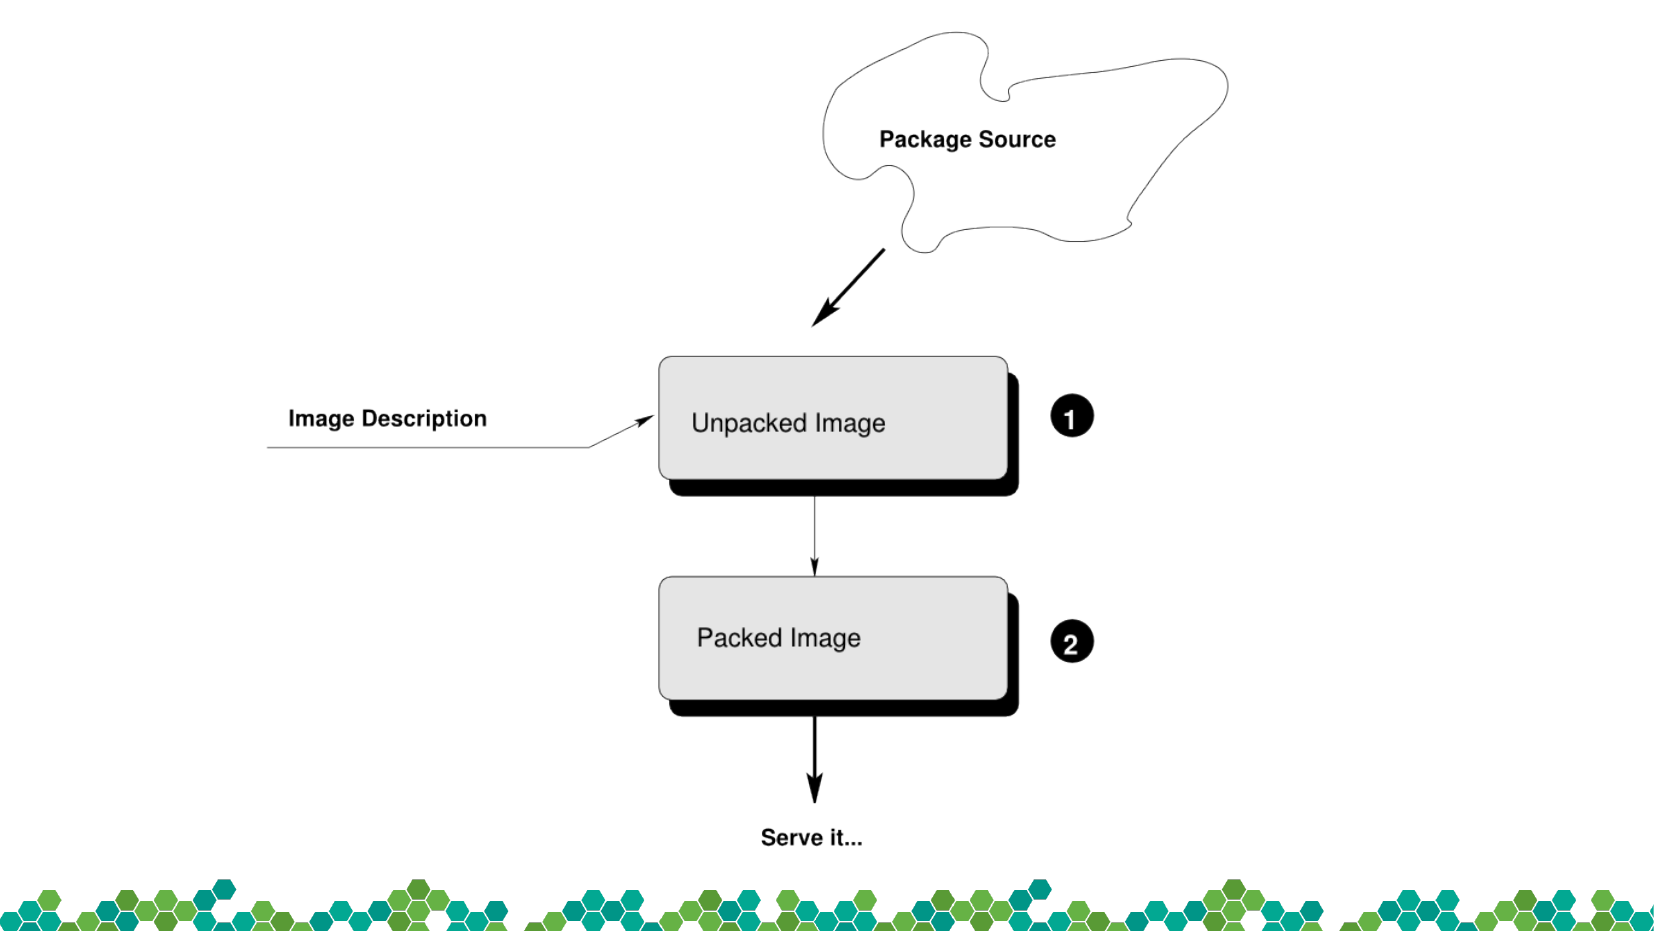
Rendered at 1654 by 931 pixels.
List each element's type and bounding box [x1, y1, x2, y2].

picture [265, 31, 1230, 847]
picture [0, 871, 1654, 931]
